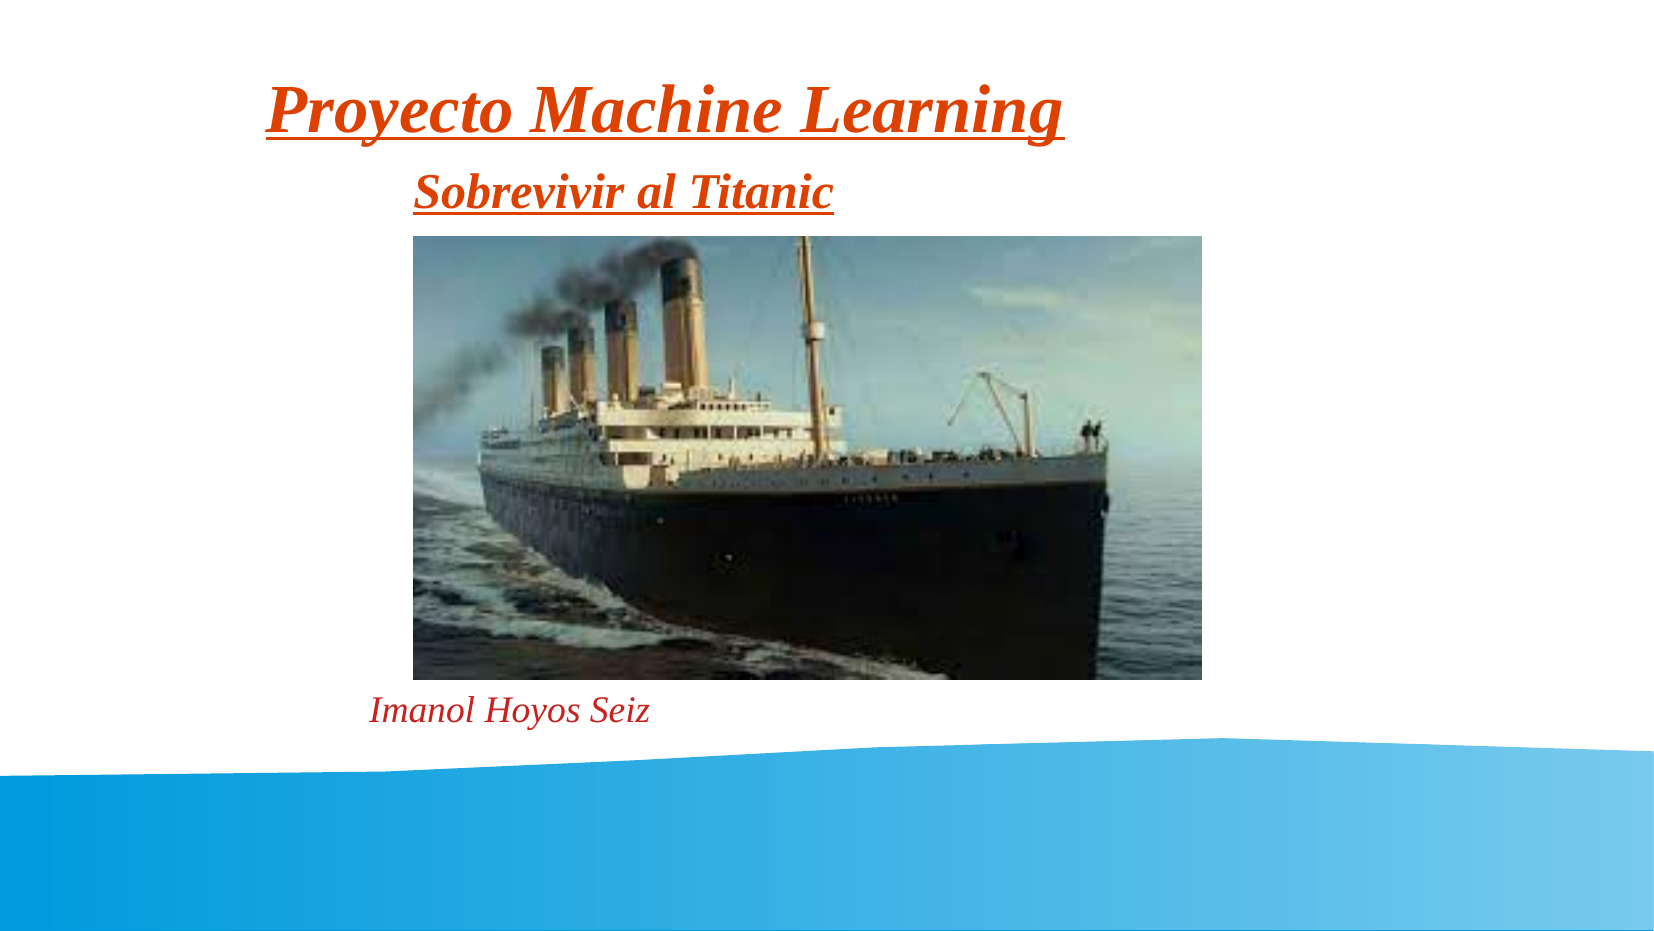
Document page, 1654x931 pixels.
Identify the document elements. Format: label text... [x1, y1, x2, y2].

title Proyecto Machine Learning Sobrevivir al Titanic [265, 59, 1654, 237]
picture [413, 236, 1202, 680]
text_box Imanol Hoyos Seiz [354, 681, 739, 739]
